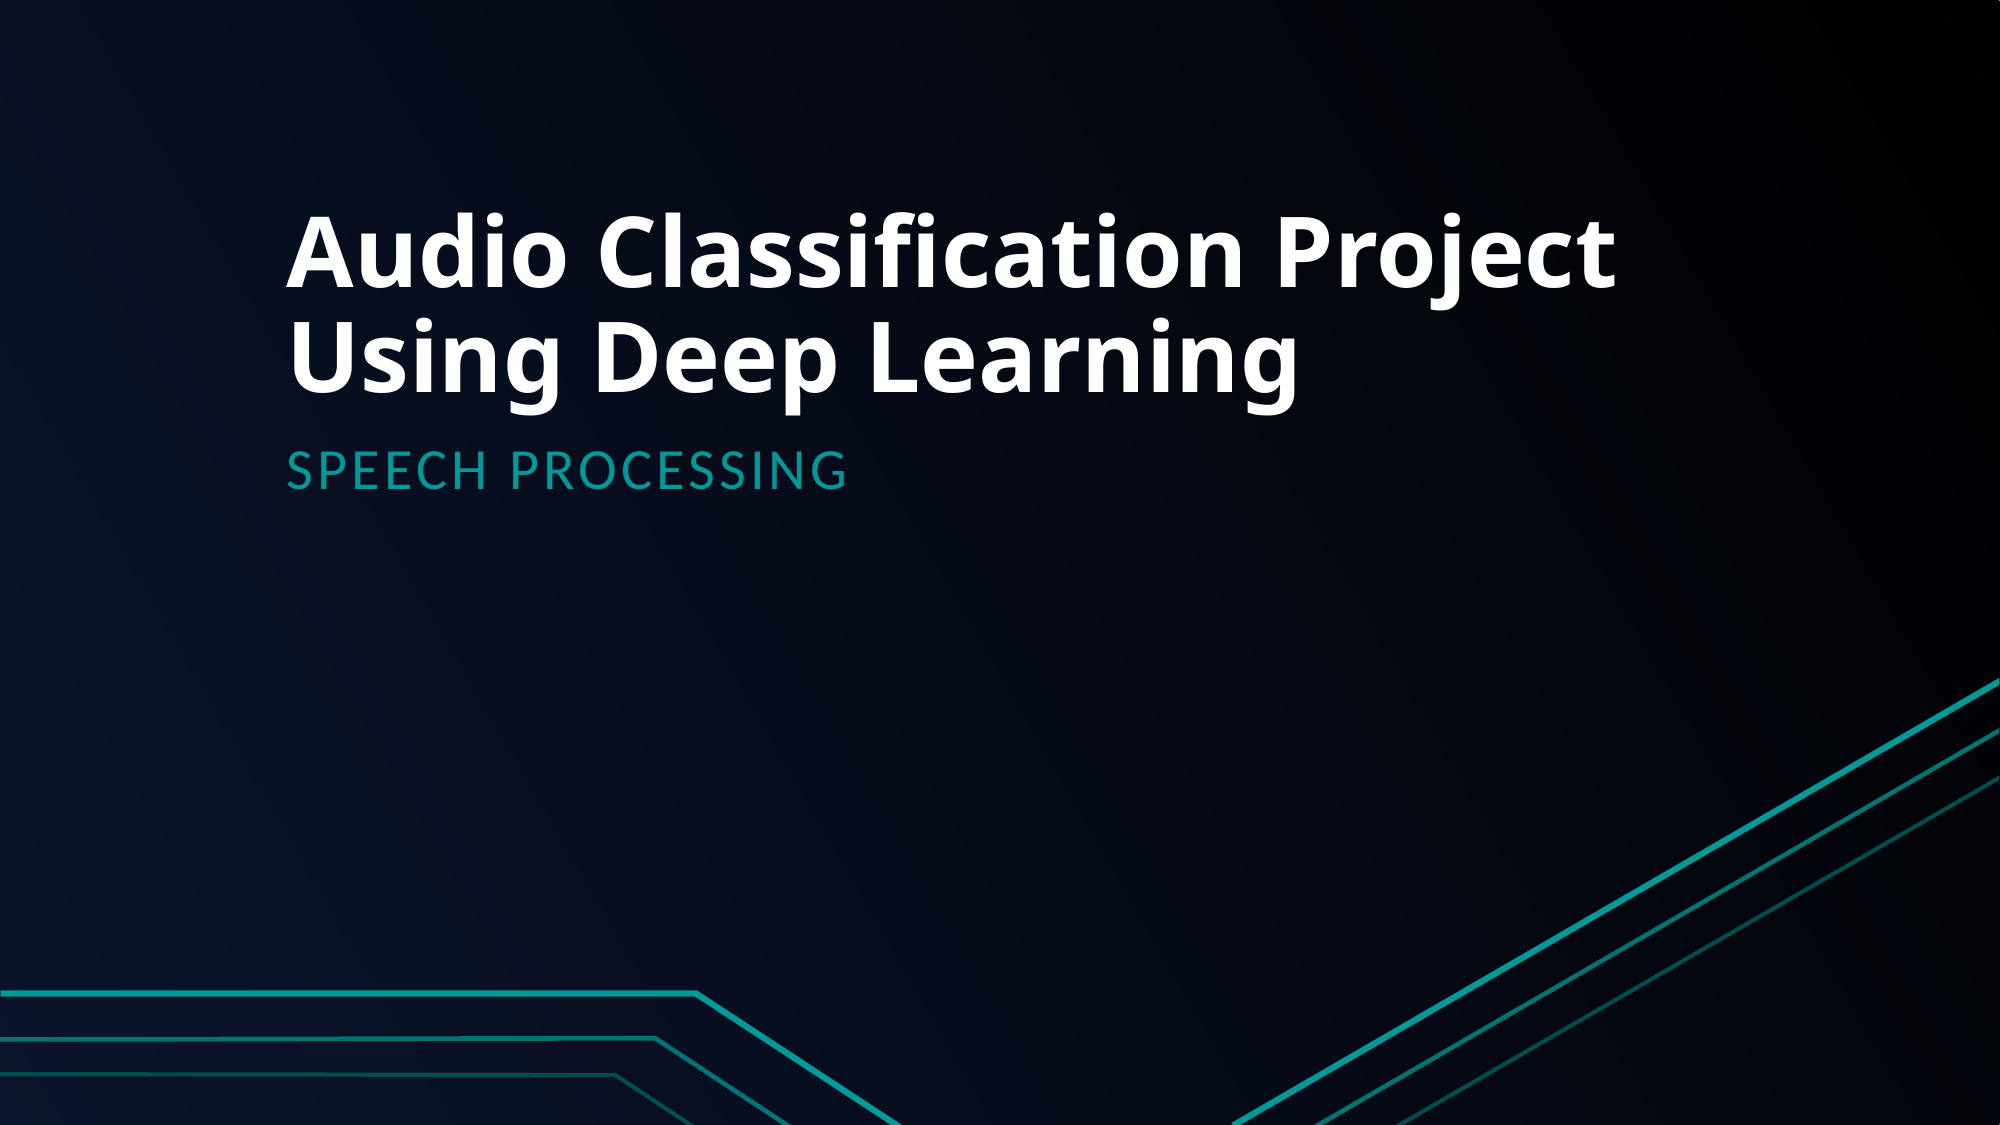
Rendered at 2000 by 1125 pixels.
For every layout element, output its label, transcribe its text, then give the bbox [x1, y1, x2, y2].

subtitle Speech processing [266, 429, 1700, 717]
title Audio Classification Project Using Deep Learning [266, 95, 1700, 424]
